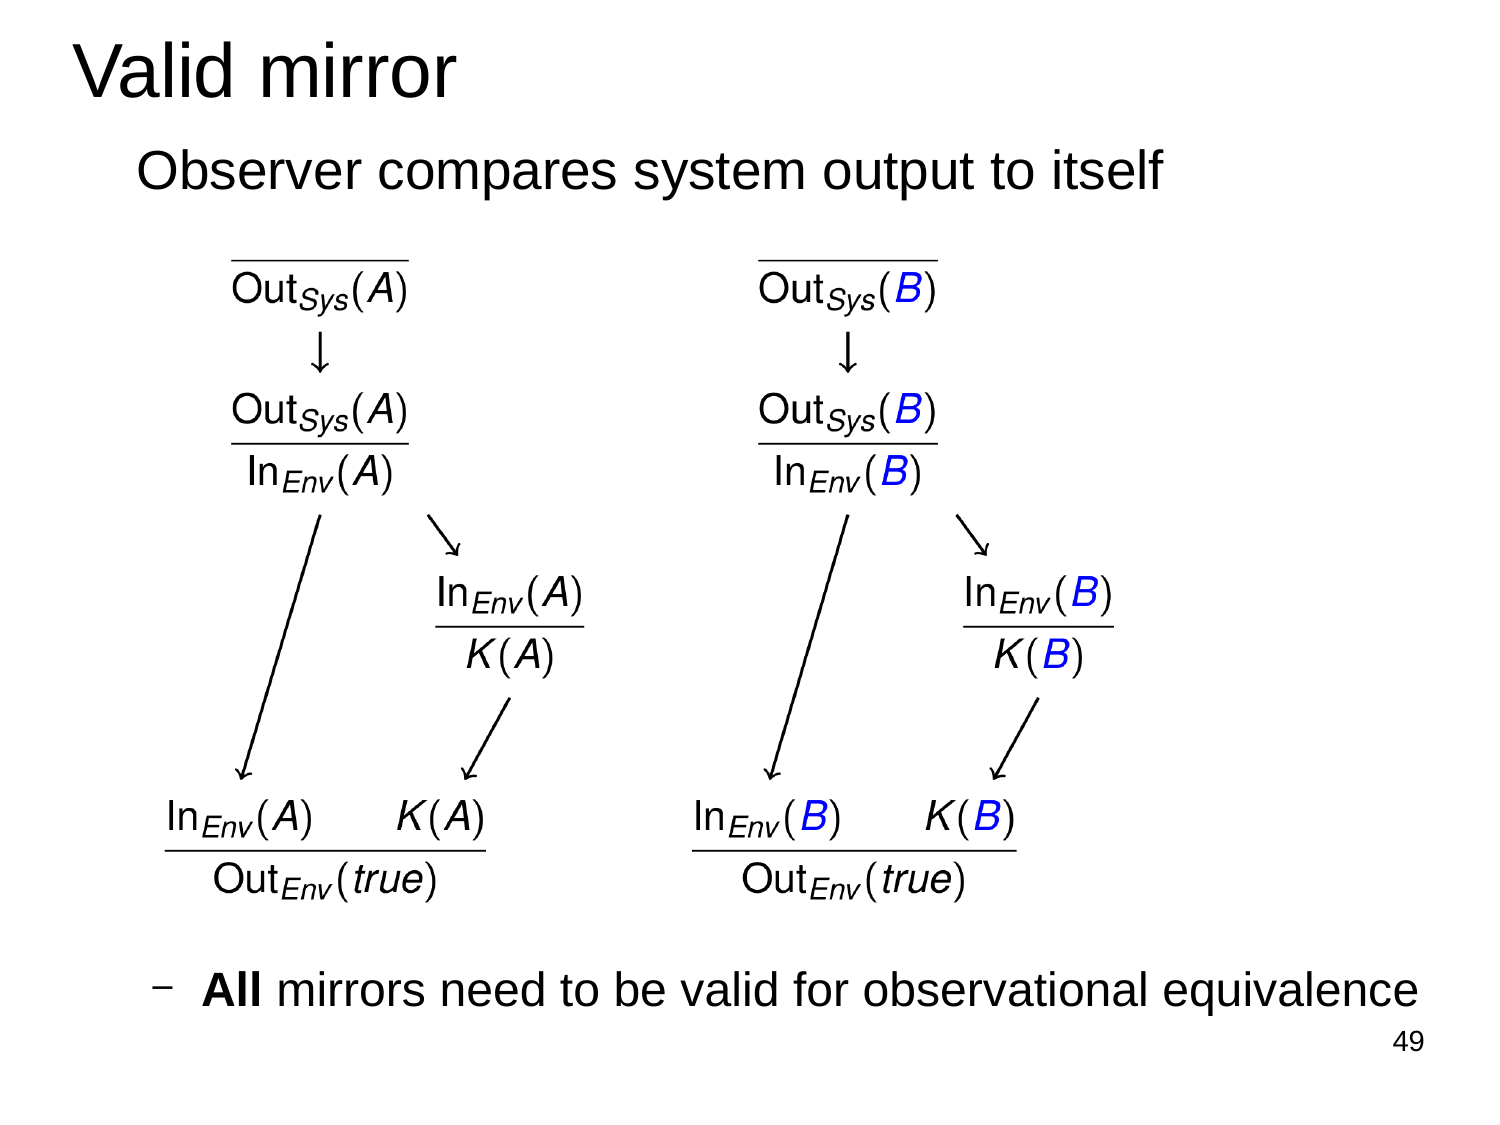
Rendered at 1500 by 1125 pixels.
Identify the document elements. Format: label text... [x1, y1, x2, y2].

picture [140, 217, 1174, 931]
list Observer compares system output to itself All mirrors need to be valid for observational equivalence [72, 140, 1423, 1049]
title Valid mirror [72, 0, 1423, 140]
